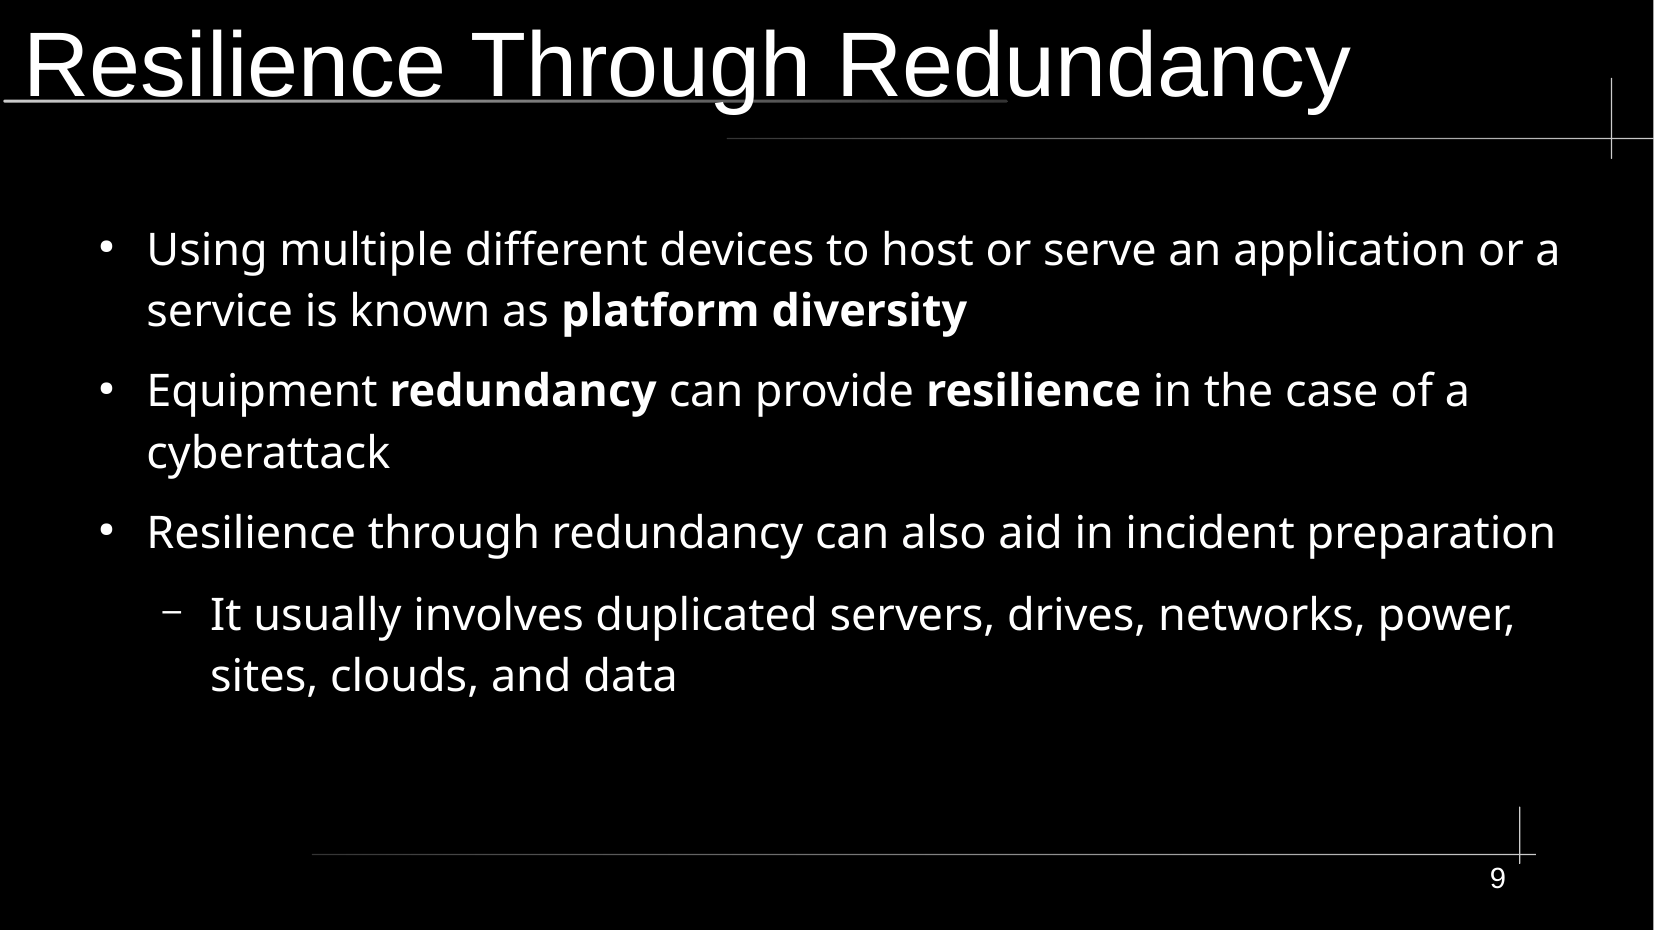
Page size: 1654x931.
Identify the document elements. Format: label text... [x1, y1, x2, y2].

list Using multiple different devices to host or serve an application or a service is known as platform diversity Equipment redundancy can provide resilience in the case of a cyberattack Resilience through redundancy can also aid in incident preparation It usually involves duplicated servers, drives, networks, power, sites, clouds, and data [82, 217, 1571, 758]
title Resilience Through Redundancy [23, 11, 1589, 119]
